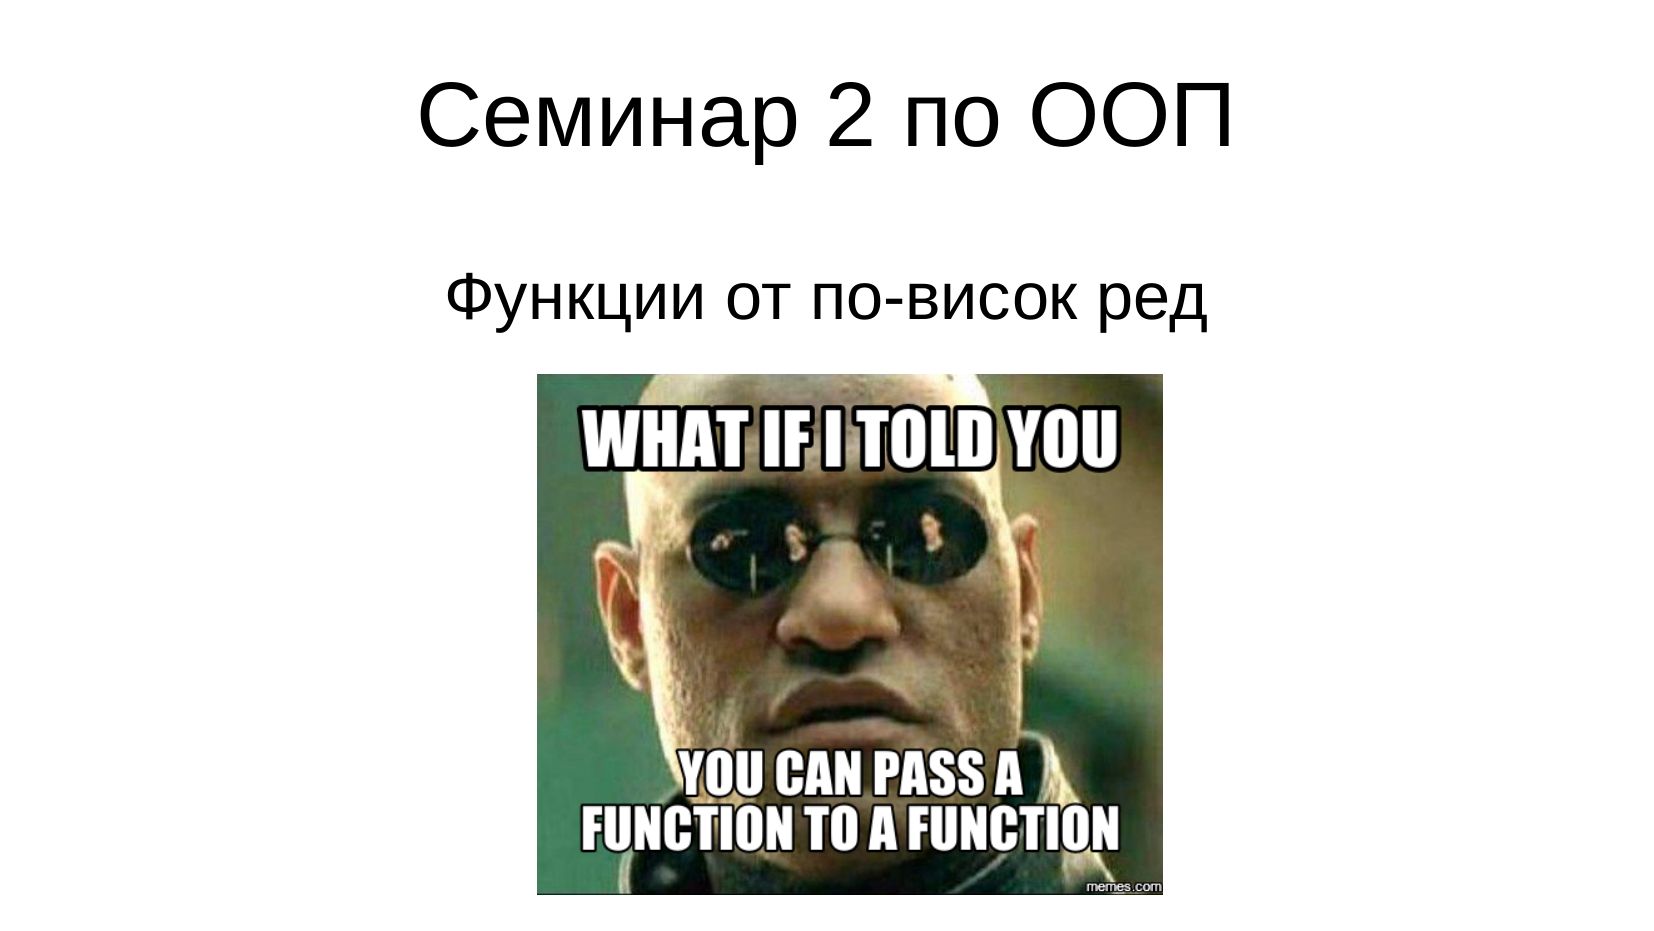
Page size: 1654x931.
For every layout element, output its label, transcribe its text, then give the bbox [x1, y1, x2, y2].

title Семинар 2 по ООП [82, 37, 1571, 193]
picture [537, 374, 1163, 895]
subtitle Функции от по-висок ред [82, 217, 1571, 376]
